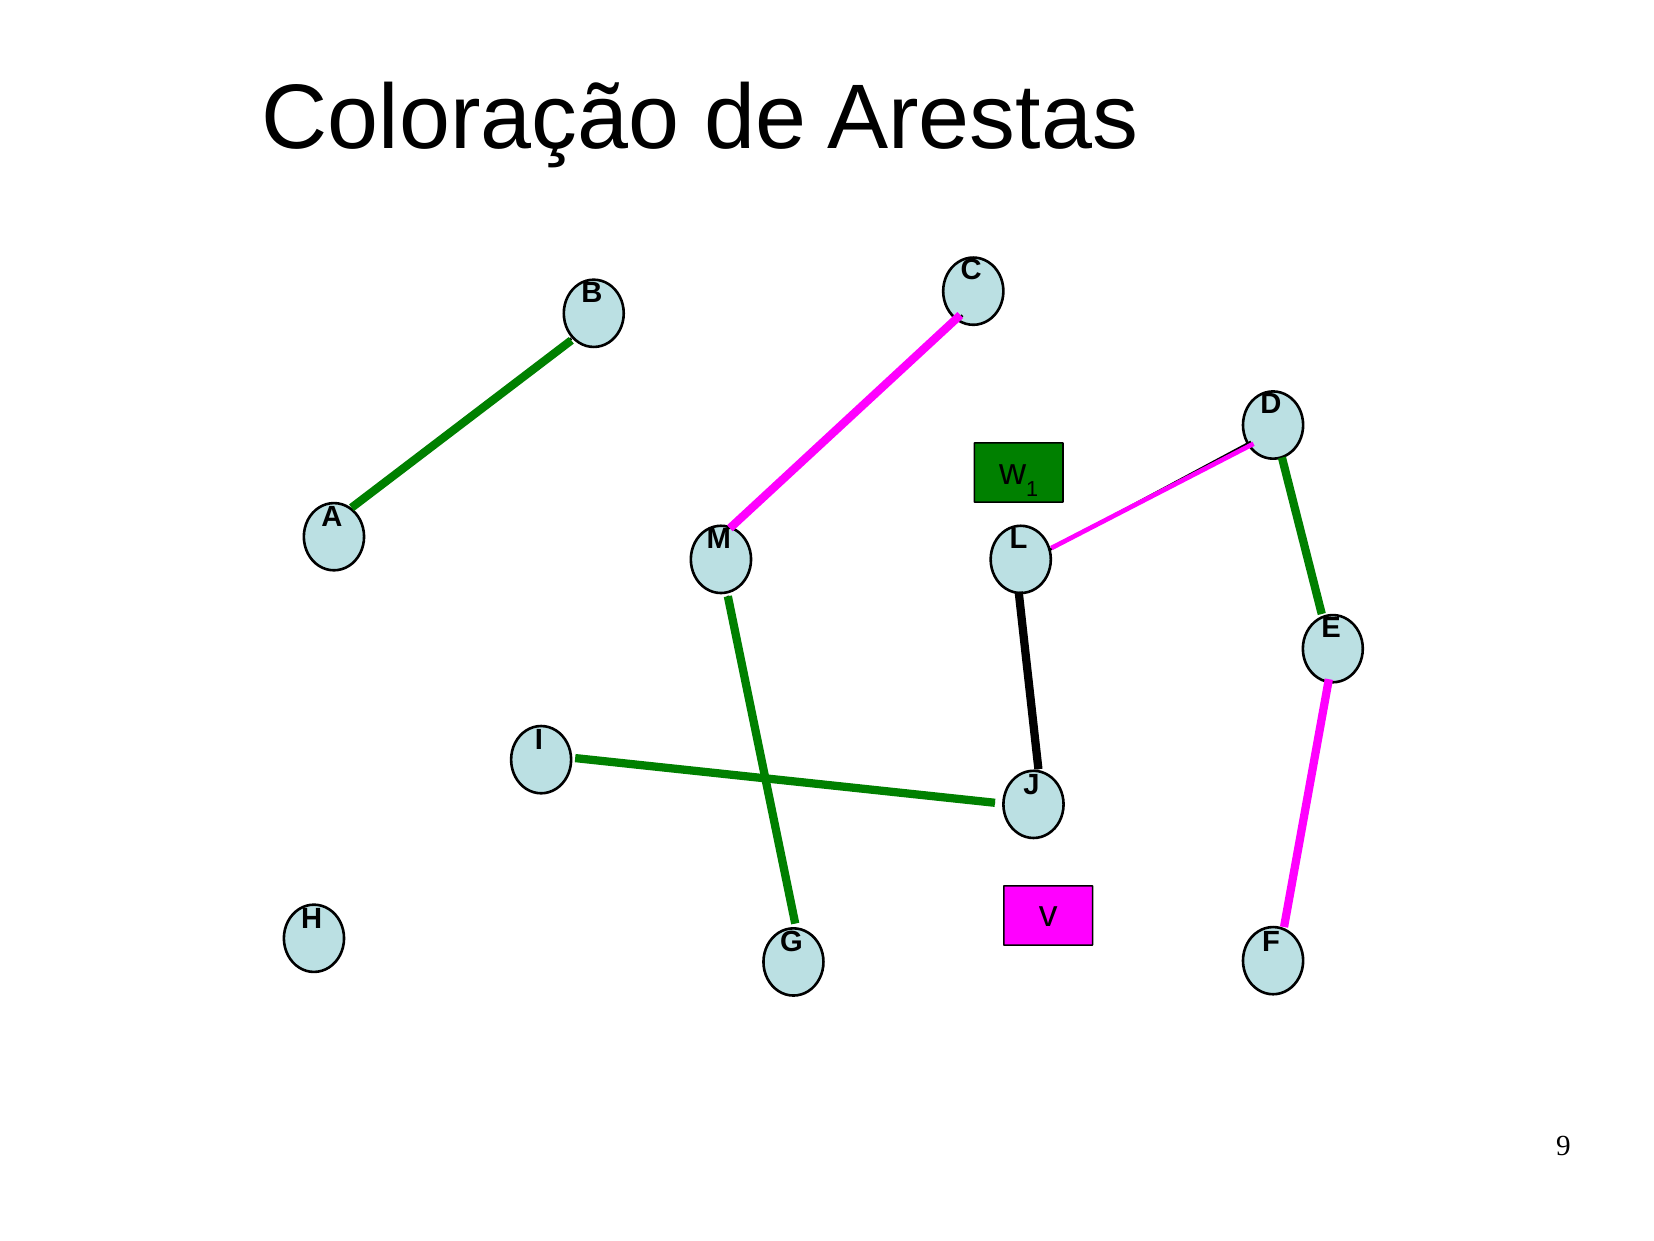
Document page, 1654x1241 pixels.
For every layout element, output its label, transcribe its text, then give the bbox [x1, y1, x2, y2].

text_box D [1234, 381, 1308, 428]
text_box G [755, 918, 828, 965]
text_box L [982, 516, 1055, 563]
text_box [304, 540, 364, 571]
text_box C [934, 247, 1008, 294]
text_box [943, 294, 1004, 325]
text_box [691, 563, 751, 594]
text_box [1303, 652, 1363, 683]
title Coloração de Arestas [261, 53, 1433, 178]
text_box H [275, 896, 348, 943]
text_box v [1003, 885, 1093, 946]
text_box [1003, 809, 1064, 838]
text_box [763, 965, 824, 996]
text_box [1243, 965, 1303, 995]
text_box B [555, 270, 628, 317]
text_box M [682, 516, 756, 563]
text_box [284, 943, 344, 972]
text_box F [1234, 918, 1308, 965]
text_box J [995, 762, 1068, 809]
text_box w1 [974, 442, 1063, 503]
text_box E [1294, 605, 1368, 652]
text_box I [502, 717, 576, 764]
text_box [990, 563, 1051, 593]
text_box A [295, 493, 369, 540]
text_box [1243, 428, 1303, 459]
text_box [564, 317, 624, 347]
text_box [511, 764, 571, 794]
